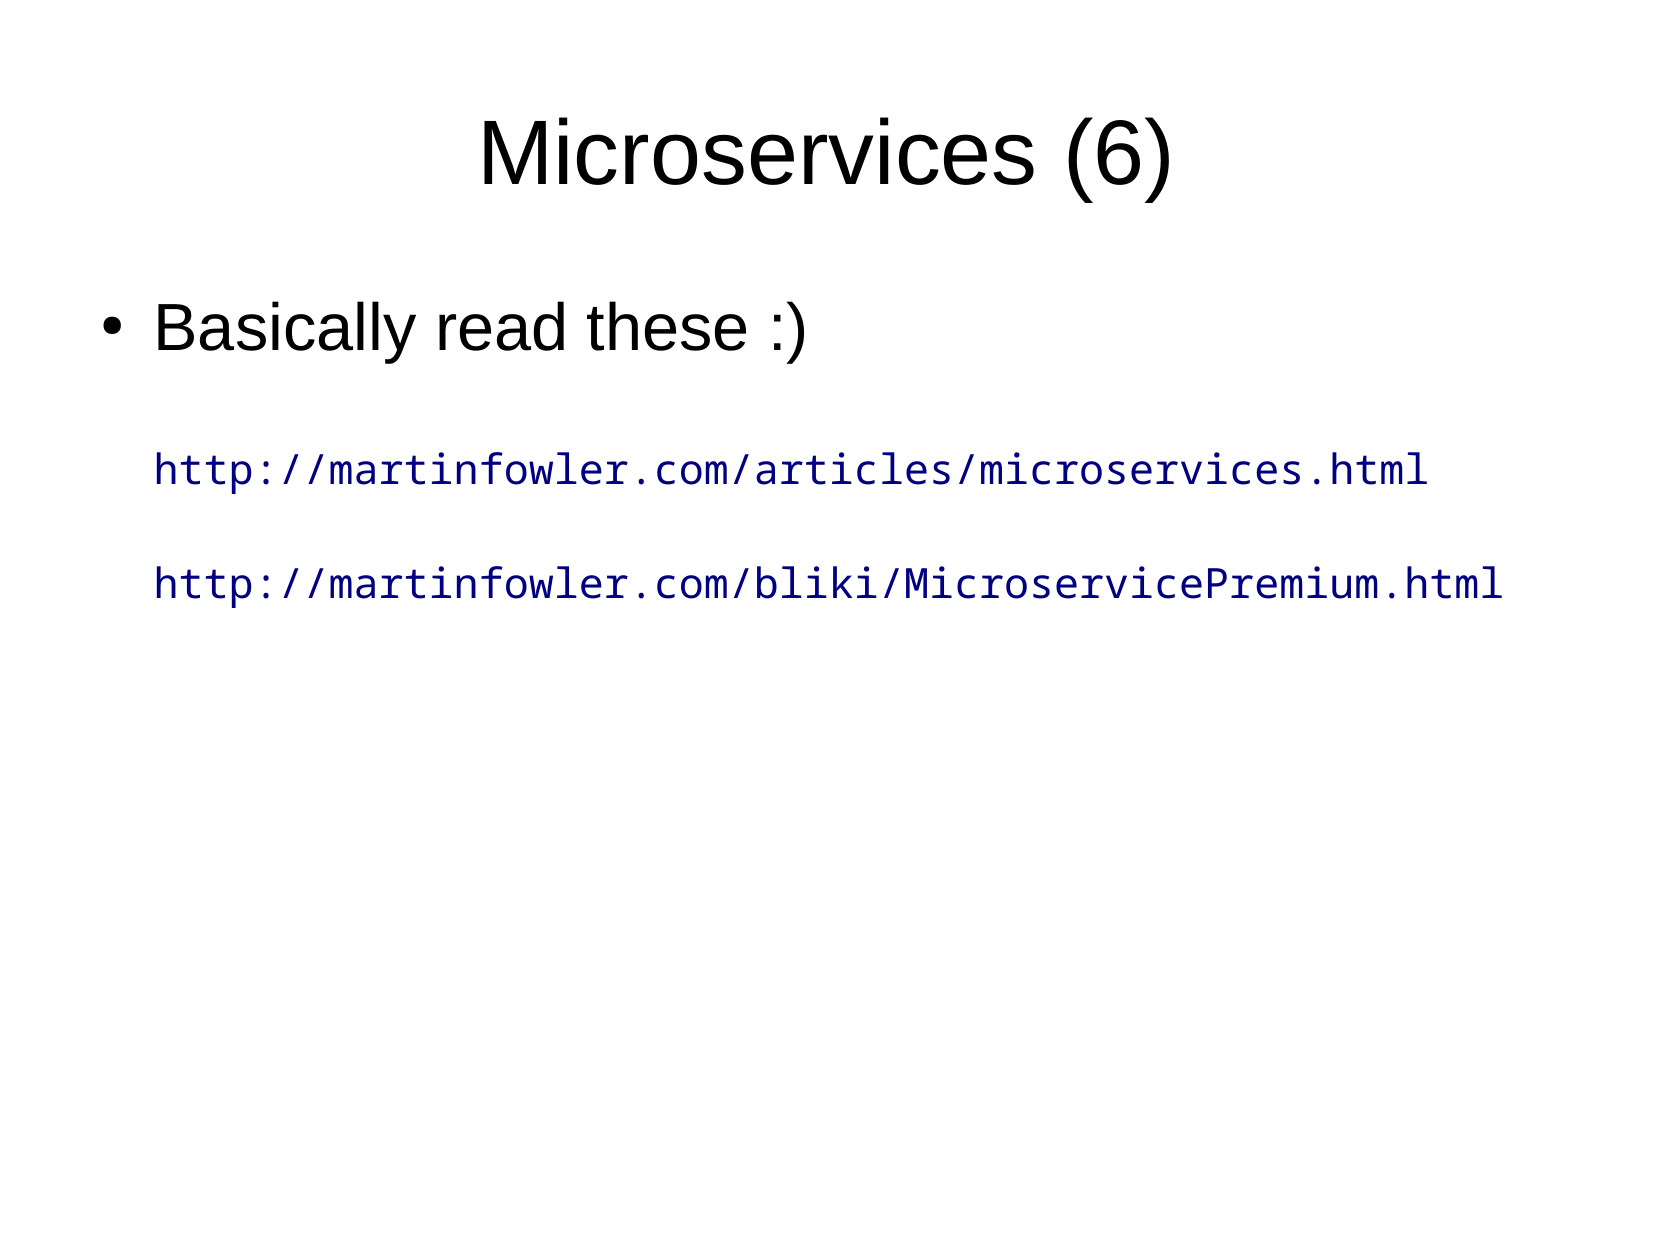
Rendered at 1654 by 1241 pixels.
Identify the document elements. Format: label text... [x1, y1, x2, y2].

title Microservices (6) [82, 49, 1571, 257]
list Basically read these :) http://martinfowler.com/articles/microservices.html http://martinfowler.com/bliki/MicroservicePremium.html [82, 290, 1571, 1010]
